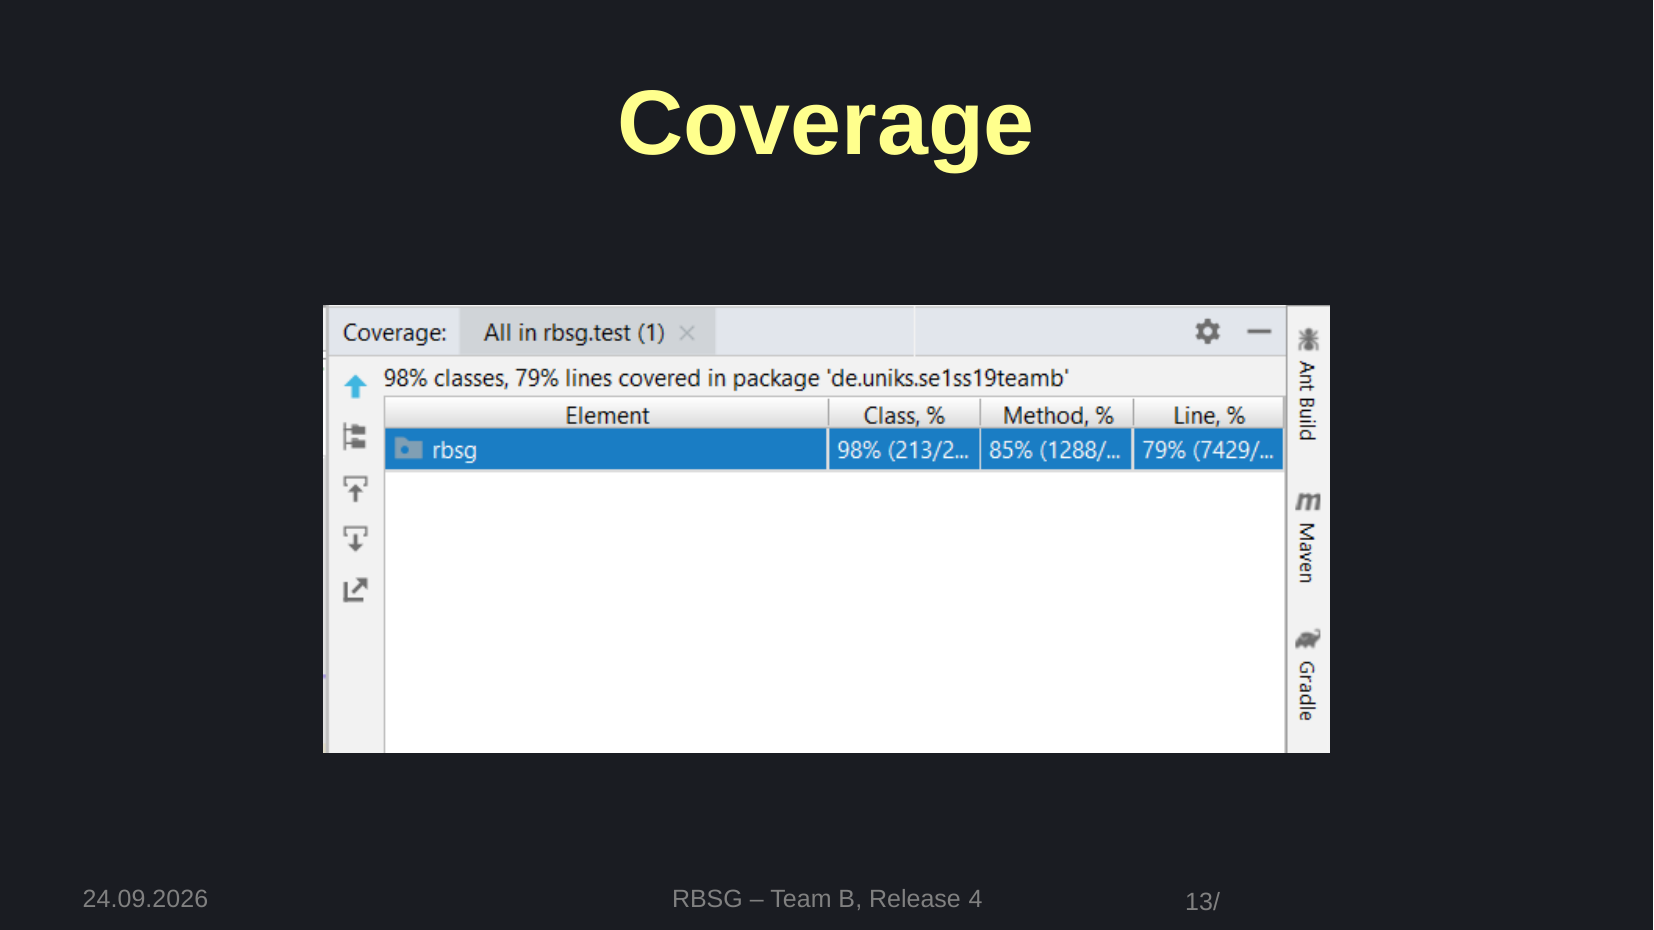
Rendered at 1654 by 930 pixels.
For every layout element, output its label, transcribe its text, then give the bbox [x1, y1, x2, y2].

text_box RBSG – Team B, Release 4 [565, 882, 1090, 912]
text_box 03.09.2019 [82, 882, 468, 912]
text_box / [1185, 885, 1571, 912]
title Coverage [82, 61, 1571, 174]
picture [323, 305, 1330, 753]
